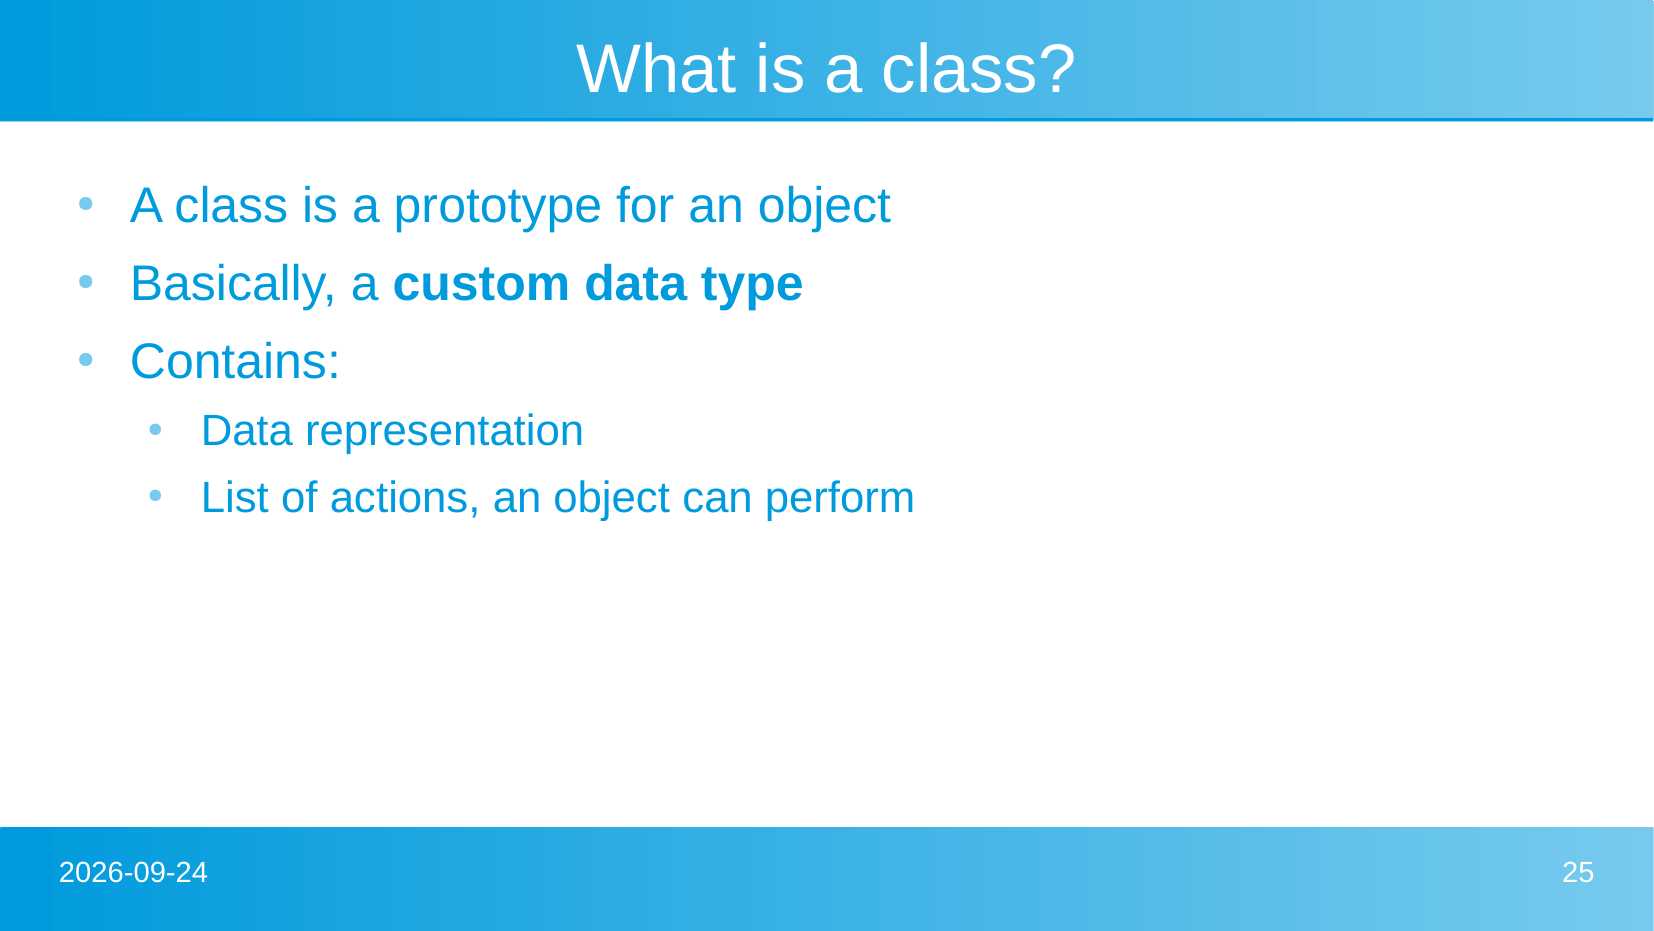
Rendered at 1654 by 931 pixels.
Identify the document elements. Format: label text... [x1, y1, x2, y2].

list A class is a prototype for an object Basically, a custom data type Contains: Data representation List of actions, an object can perform [59, 177, 1595, 798]
title What is a class? [59, 29, 1595, 108]
